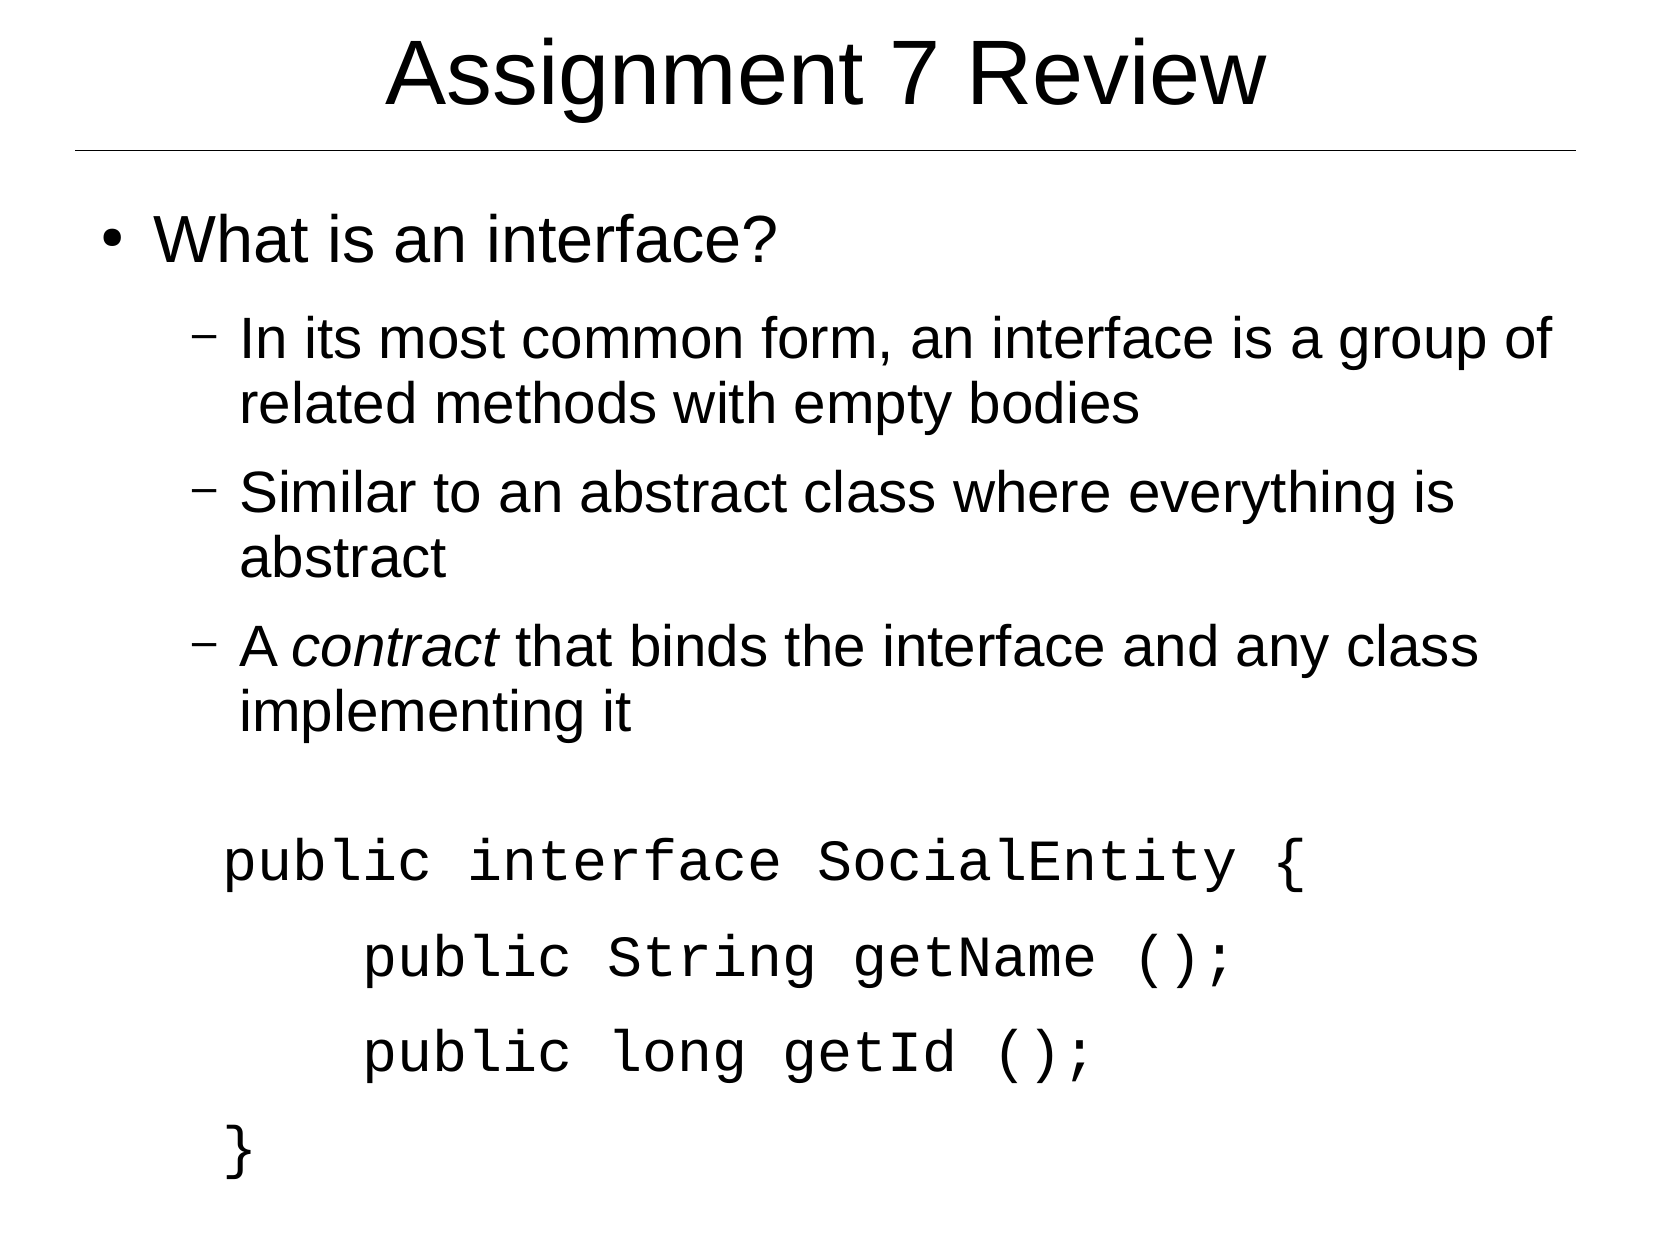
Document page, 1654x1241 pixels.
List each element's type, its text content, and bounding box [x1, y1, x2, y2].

title Assignment 7 Review [82, 0, 1571, 151]
list What is an interface? In its most common form, an interface is a group of related methods with empty bodies Similar to an abstract class where everything is abstract A contract that binds the interface and any class implementing it public interface SocialEntity { public String getName (); public long getId (); } [82, 201, 1571, 1241]
